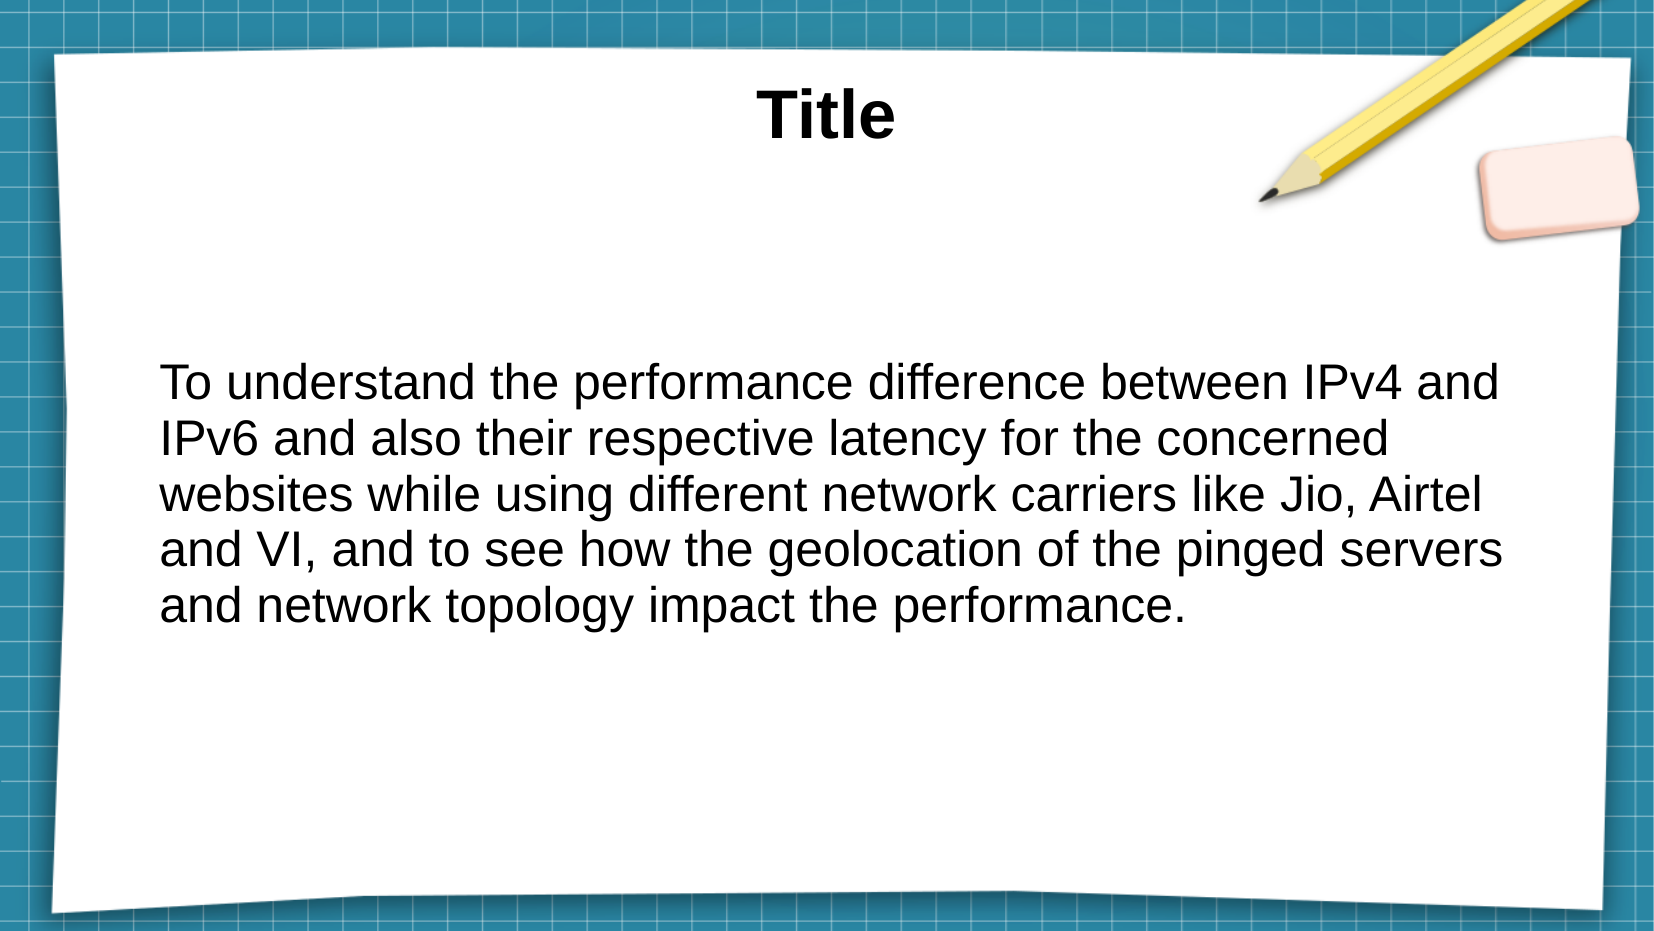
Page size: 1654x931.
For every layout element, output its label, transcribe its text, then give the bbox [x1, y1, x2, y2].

list To understand the performance difference between IPv4 and IPv6 and also their respective latency for the concerned websites while using different network carriers like Jio, Airtel and VI, and to see how the geolocation of the pinged servers and network topology impact the performance. [88, 354, 1577, 894]
title Title [82, 37, 1571, 193]
picture [0, 0, 1654, 931]
